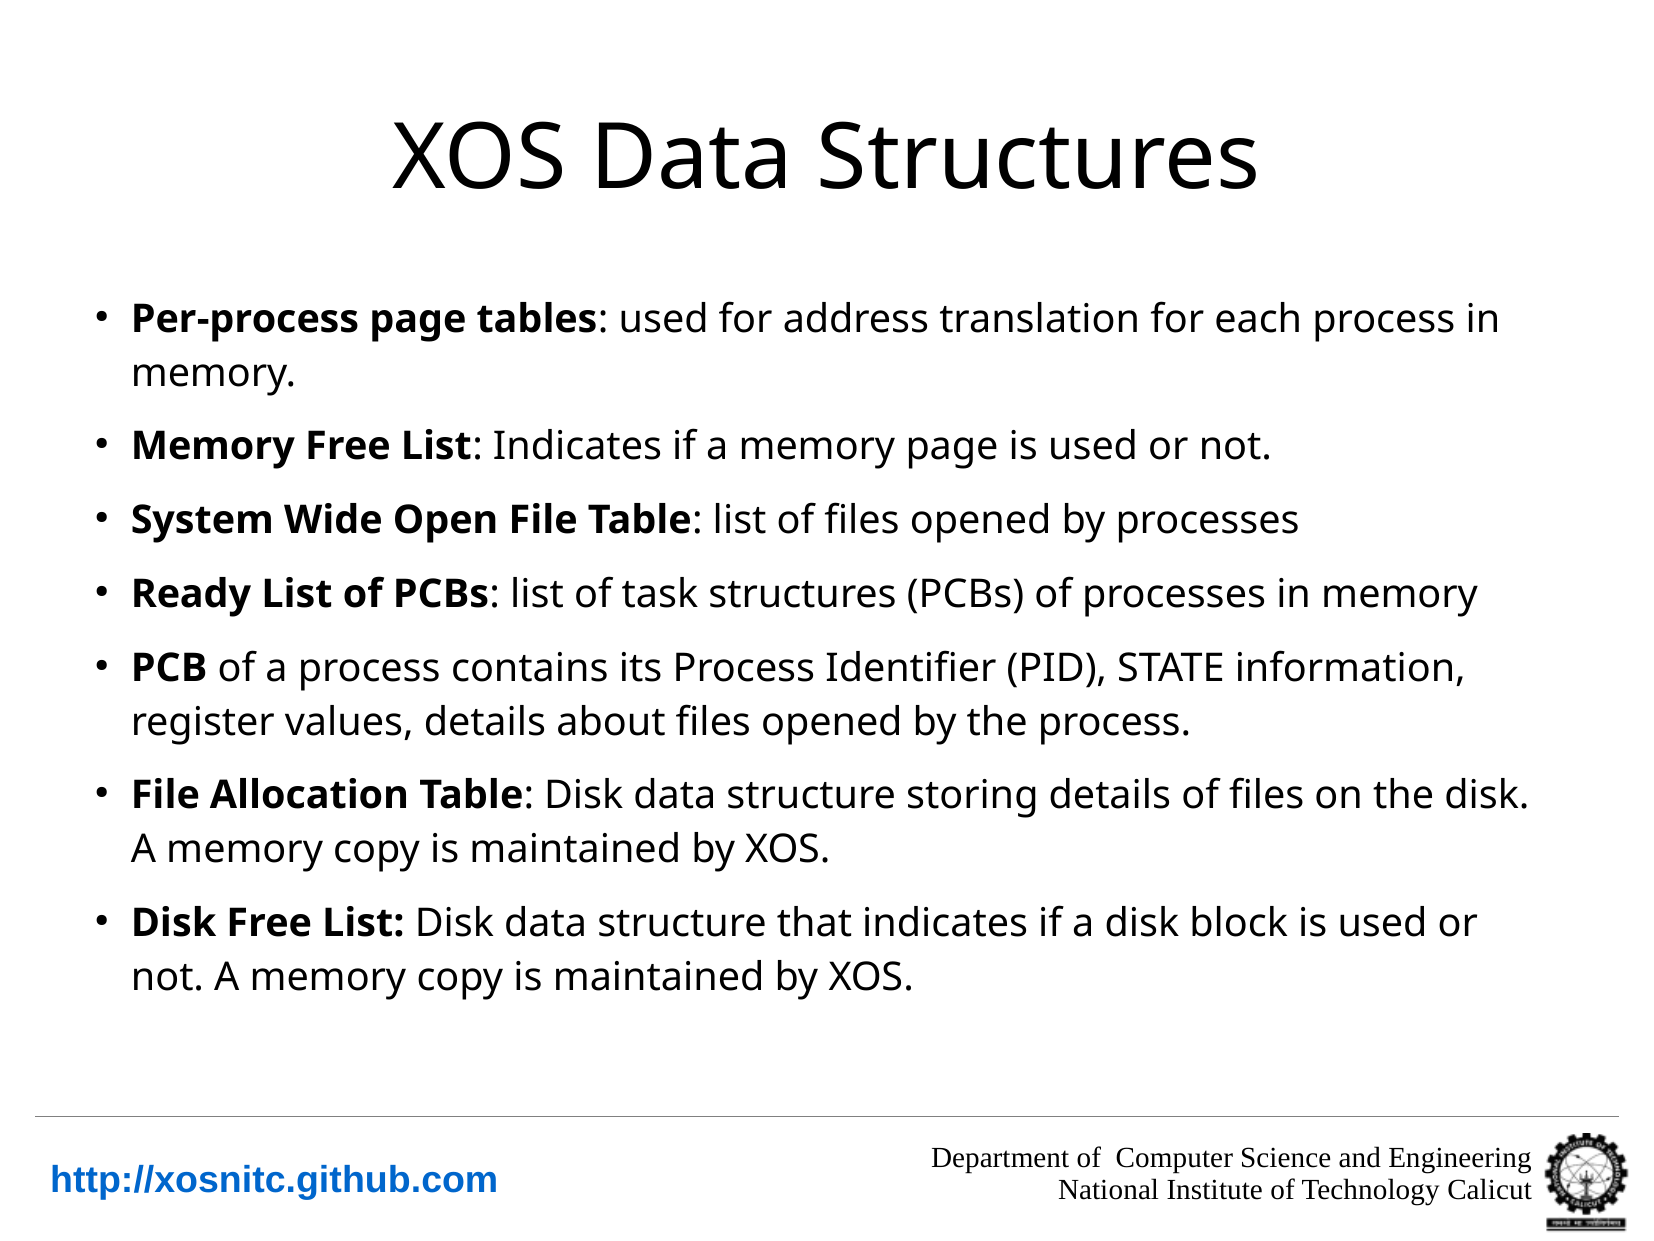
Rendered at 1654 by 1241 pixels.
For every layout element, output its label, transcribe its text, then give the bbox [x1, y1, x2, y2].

picture [1542, 1133, 1630, 1234]
title XOS Data Structures [82, 49, 1571, 257]
list Per-process page tables: used for address translation for each process in memory. Memory Free List: Indicates if a memory page is used or not. System Wide Open File Table: list of files opened by processes Ready List of PCBs: list of task structures (PCBs) of processes in memory PCB of a process contains its Process Identifier (PID), STATE information, register values, details about files opened by the process. File Allocation Table: Disk data structure storing details of files on the disk. A memory copy is maintained by XOS. Disk Free List: Disk data structure that indicates if a disk block is used or not. A memory copy is maintained by XOS. [82, 290, 1538, 1010]
